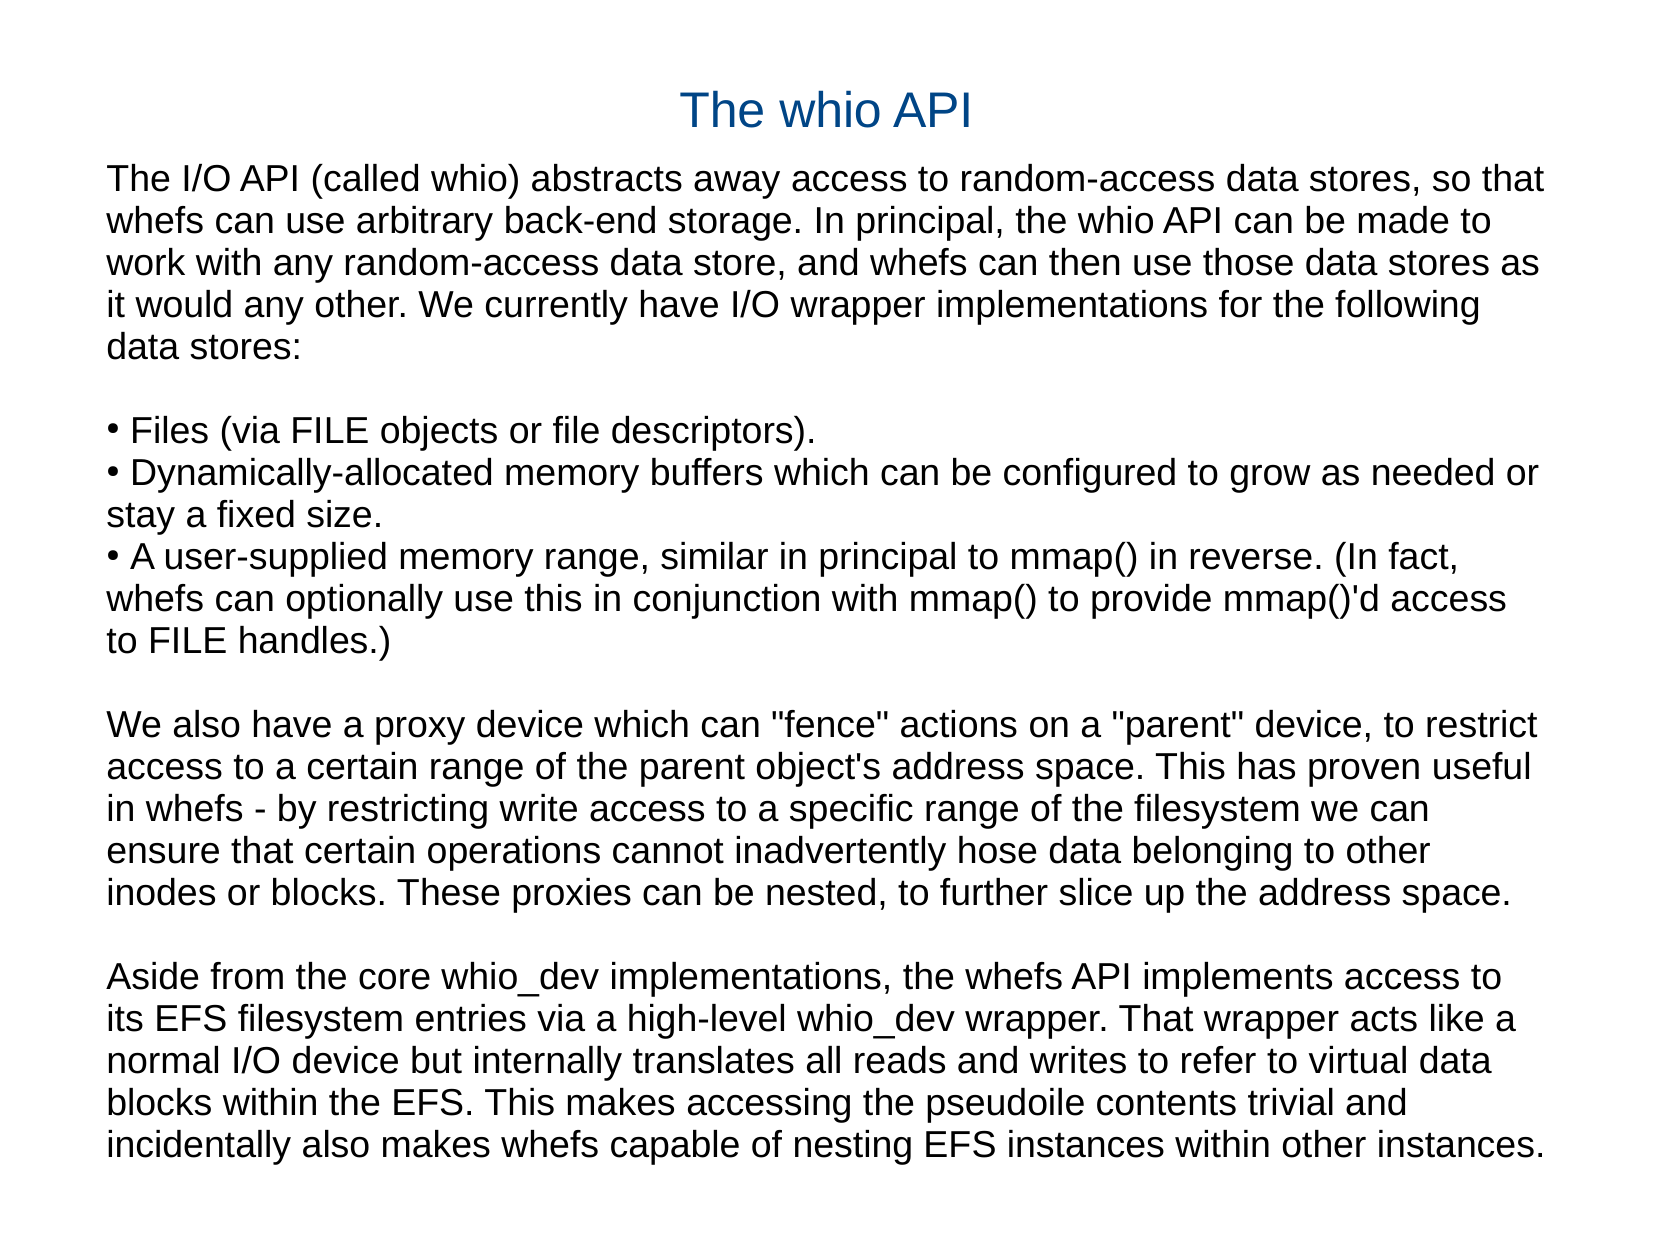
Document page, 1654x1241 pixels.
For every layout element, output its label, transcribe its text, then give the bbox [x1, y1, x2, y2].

text_box The whio API [664, 75, 989, 146]
text_box The I/O API (called whio) abstracts away access to random-access data stores, so that whefs can use arbitrary back-end storage. In principal, the whio API can be made to work with any random-access data store, and whefs can then use those data stores as it would any other. We currently have I/O wrapper implementations for the following data stores: Files (via FILE objects or file descriptors). Dynamically-allocated memory buffers which can be configured to grow as needed or stay a fixed size. A user-supplied memory range, similar in principal to mmap() in reverse. (In fact, whefs can optionally use this in conjunction with mmap() to provide mmap()'d access to FILE handles.) We also have a proxy device which can "fence" actions on a "parent" device, to restrict access to a certain range of the parent object's address space. This has proven useful in whefs - by restricting write access to a specific range of the filesystem we can ensure that certain operations cannot inadvertently hose data belonging to other inodes or blocks. These proxies can be nested, to further slice up the address space. Aside from the core whio_dev implementations, the whefs API implements access to its EFS filesystem entries via a high-level whio_dev wrapper. That wrapper acts like a normal I/O device but internally translates all reads and writes to refer to virtual data blocks within the EFS. This makes accessing the pseudoile contents trivial and incidentally also makes whefs capable of nesting EFS instances within other instances. [91, 150, 1562, 1173]
